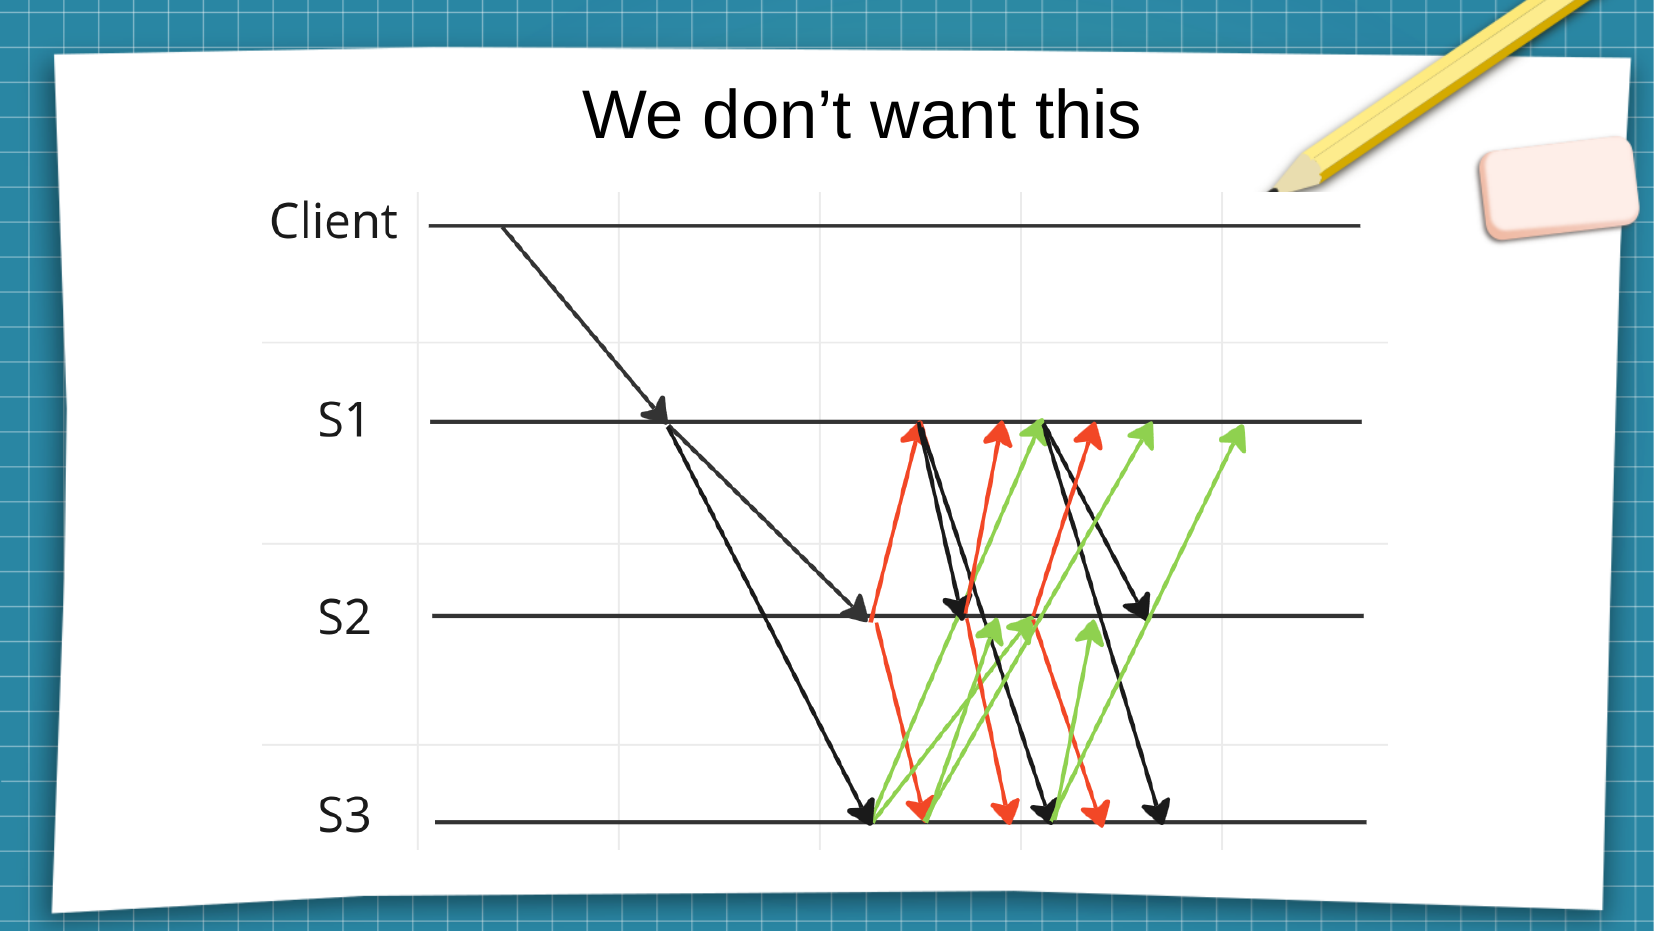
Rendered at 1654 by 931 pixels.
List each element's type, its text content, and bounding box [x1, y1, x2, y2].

picture [0, 0, 1654, 931]
title We don’t want this [82, 37, 1571, 193]
